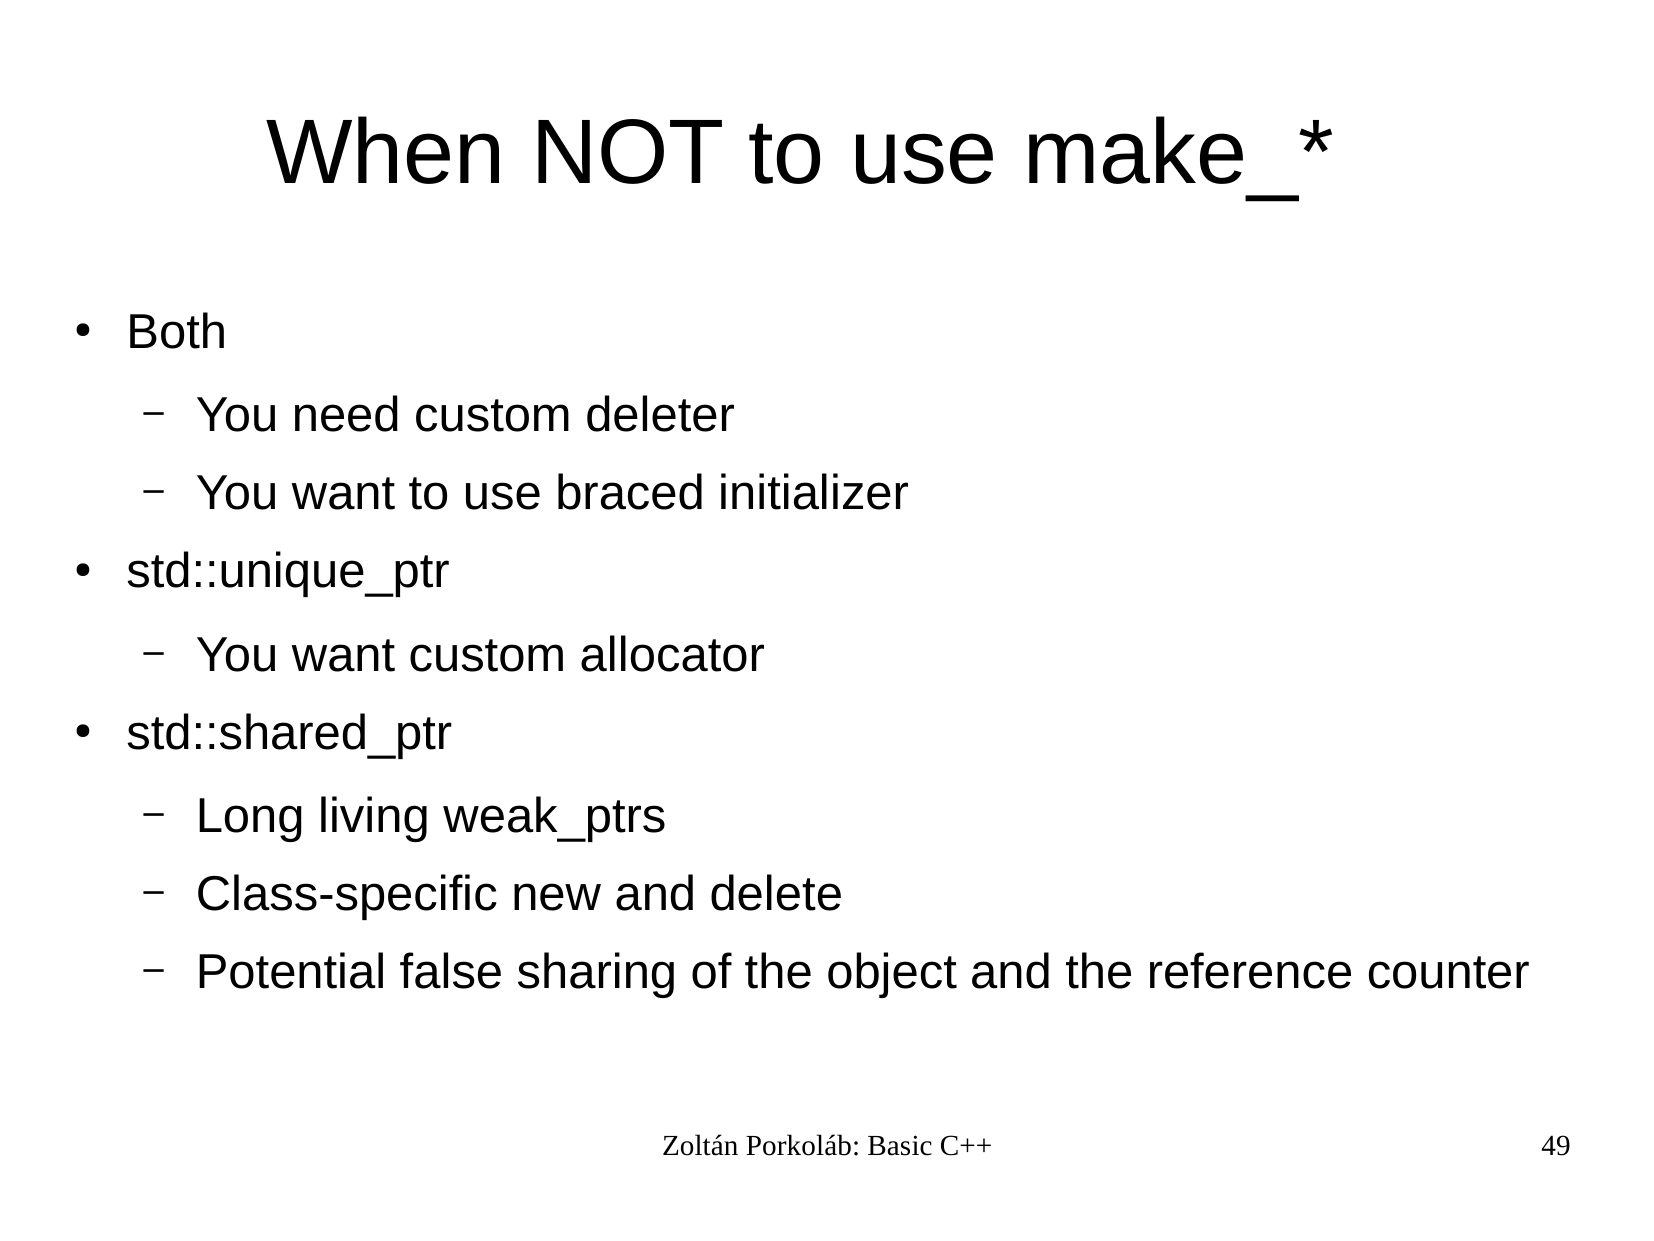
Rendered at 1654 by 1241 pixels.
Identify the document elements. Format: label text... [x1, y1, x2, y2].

title When NOT to use make_* [56, 47, 1546, 225]
list Both You need custom deleter You want to use braced initializer std::unique_ptr You want custom allocator std::shared_ptr Long living weak_ptrs Class-specific new and delete Potential false sharing of the object and the reference counter [56, 225, 1591, 1006]
